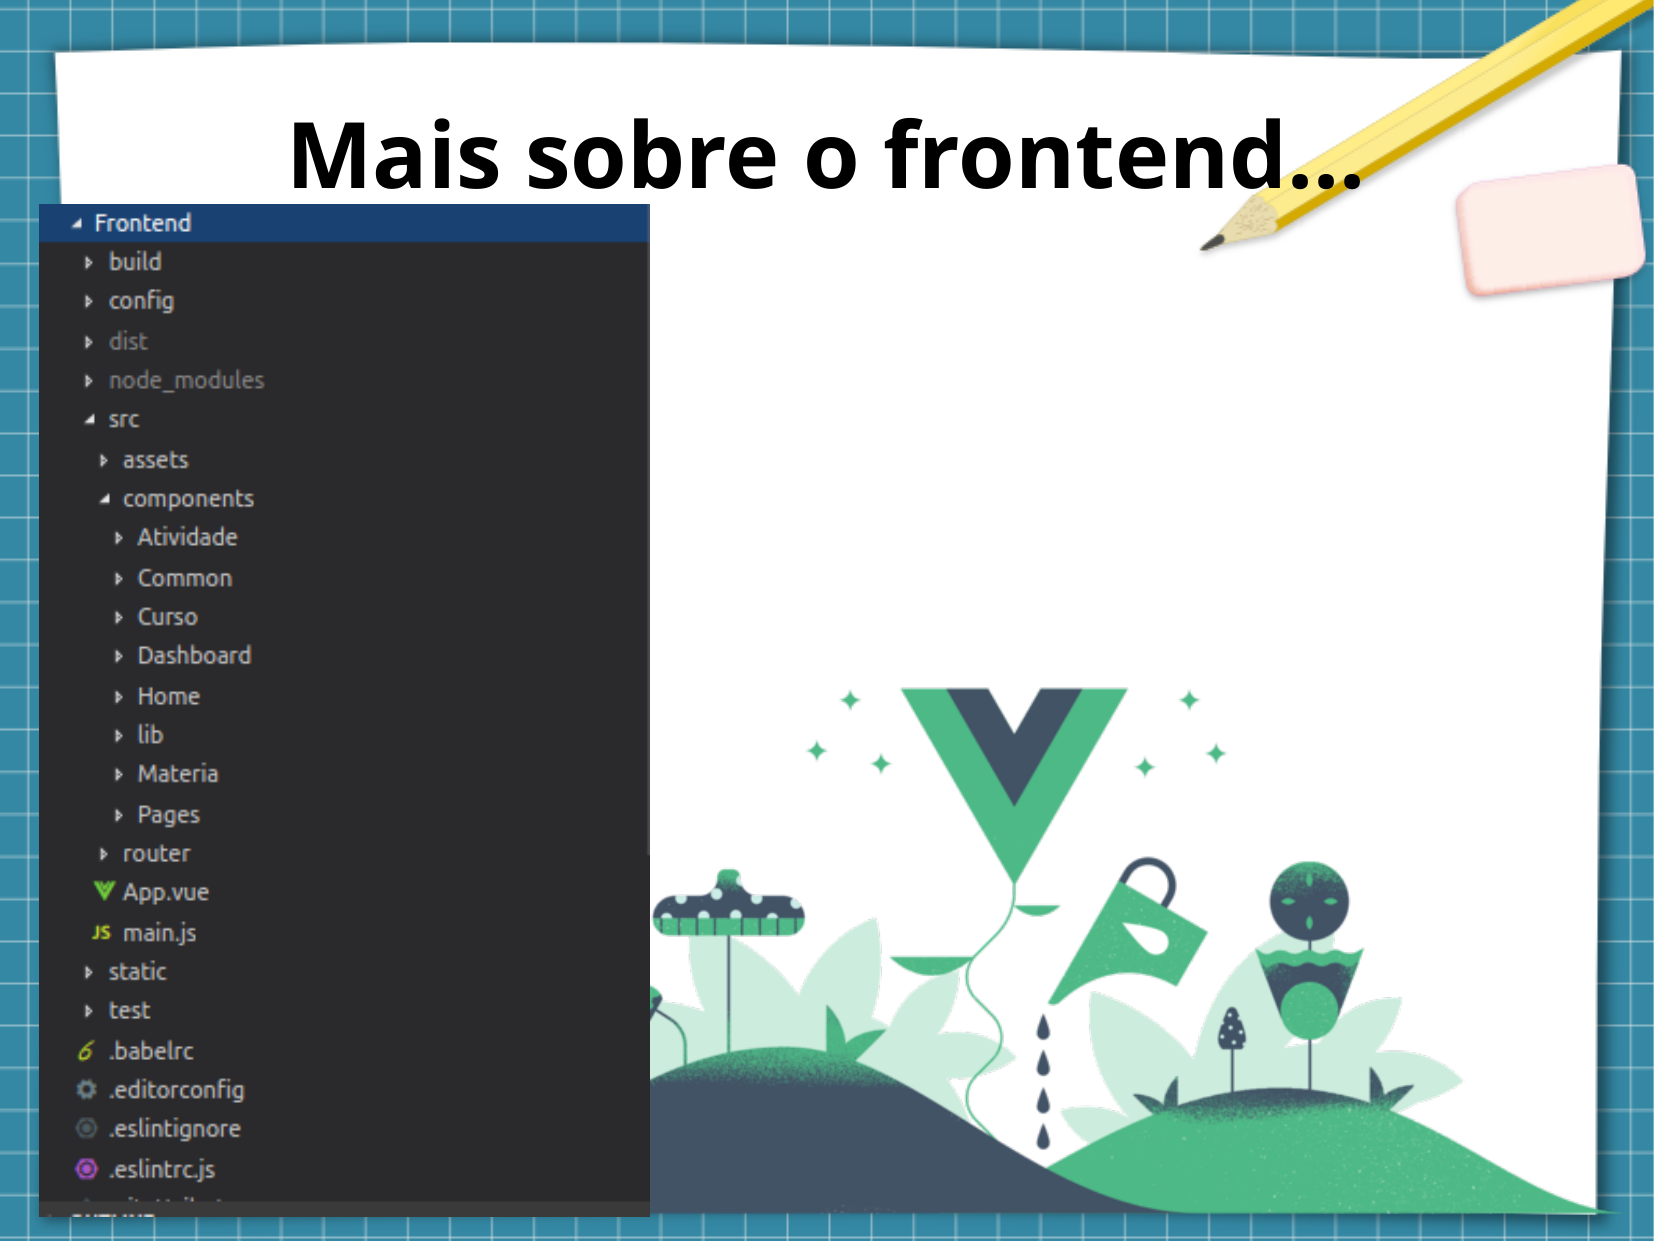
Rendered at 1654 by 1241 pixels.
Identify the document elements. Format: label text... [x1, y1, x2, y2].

picture [0, 0, 1654, 1241]
title Mais sobre o frontend... [82, 49, 1571, 257]
